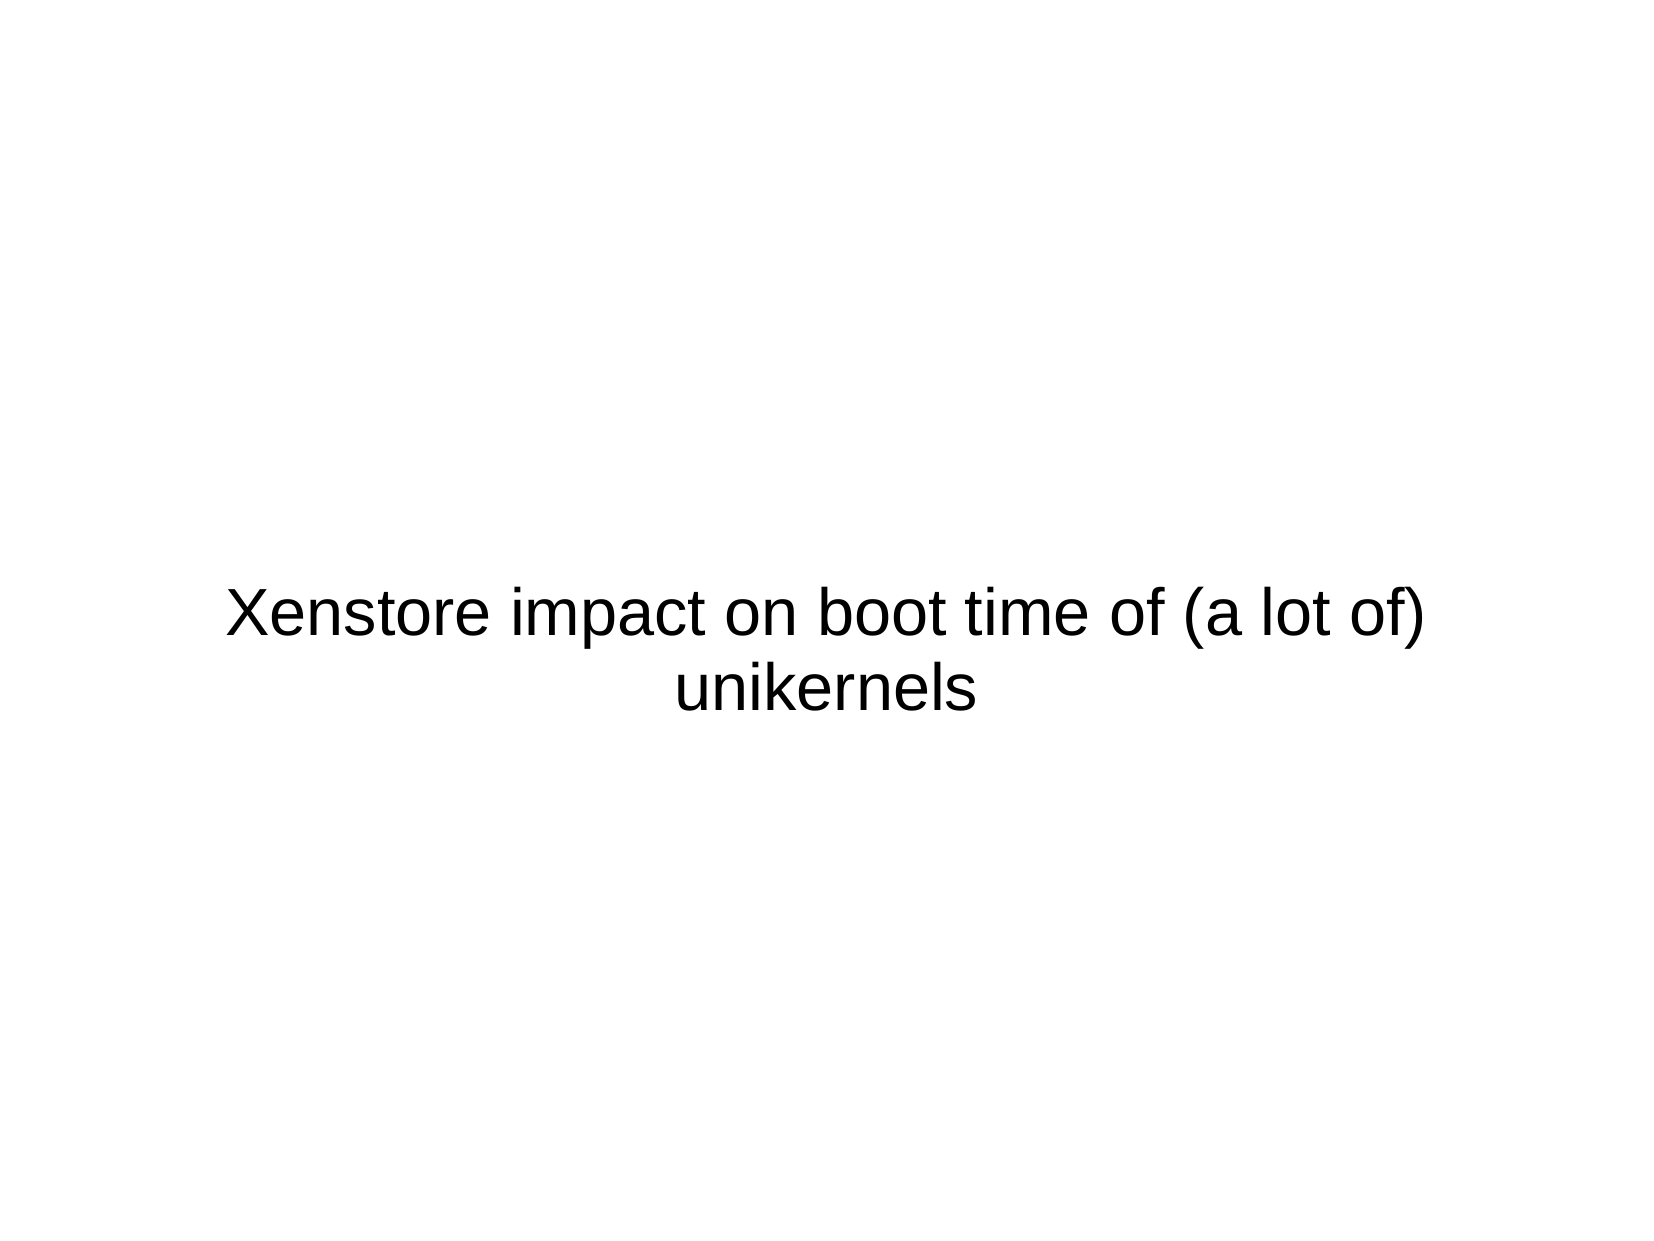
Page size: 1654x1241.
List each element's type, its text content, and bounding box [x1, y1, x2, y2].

subtitle Xenstore impact on boot time of (a lot of) unikernels [82, 290, 1571, 1010]
